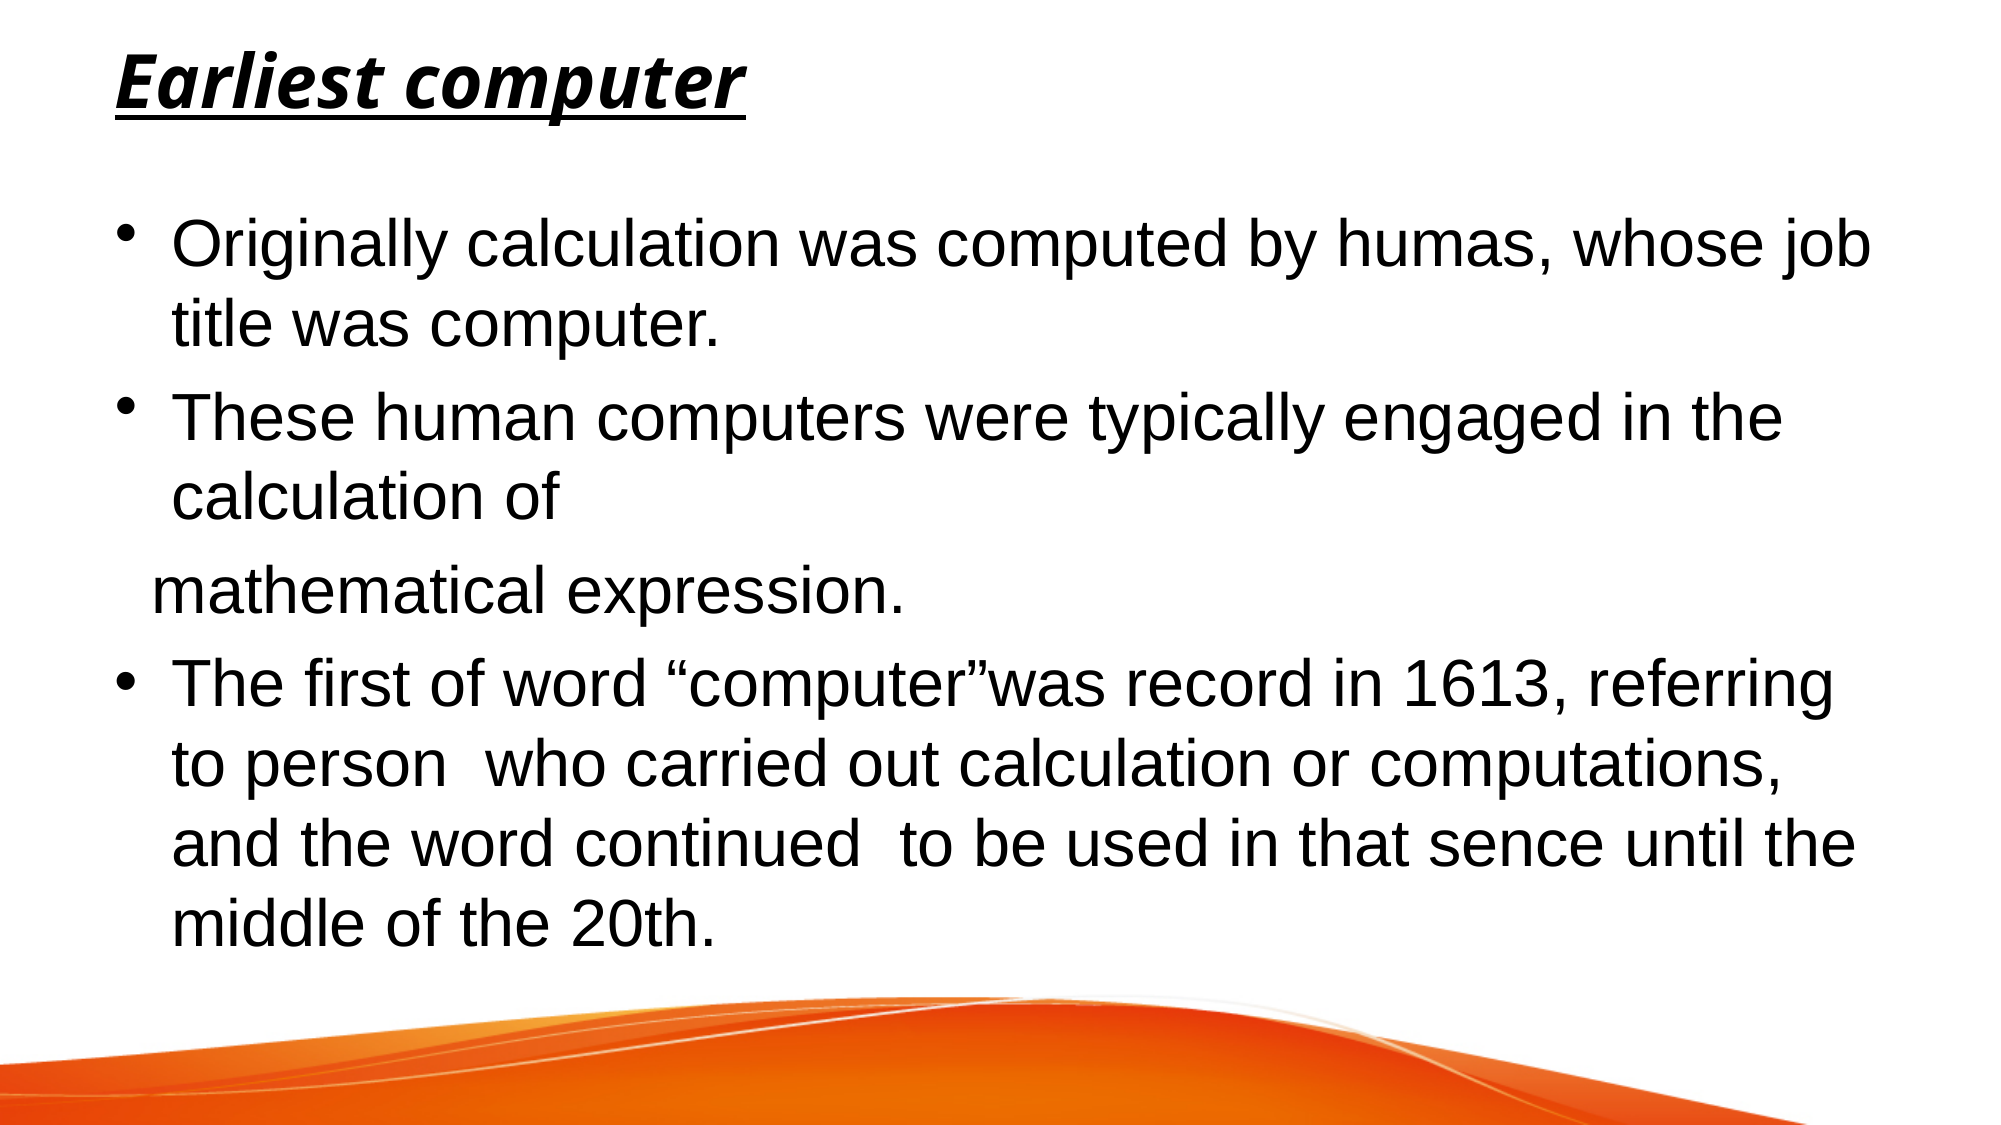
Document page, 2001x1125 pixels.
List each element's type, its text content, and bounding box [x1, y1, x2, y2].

list Originally calculation was computed by humas, whose job title was computer. These human computers were typically engaged in the calculation of mathematical expression. The first of word “computer”was record in 1613, referring to person who carried out calculation or computations, and the word continued to be used in that sence until the middle of the 20th. [99, 192, 1900, 1006]
picture [0, 0, 2000, 1125]
title Earliest computer [99, 31, 1900, 127]
